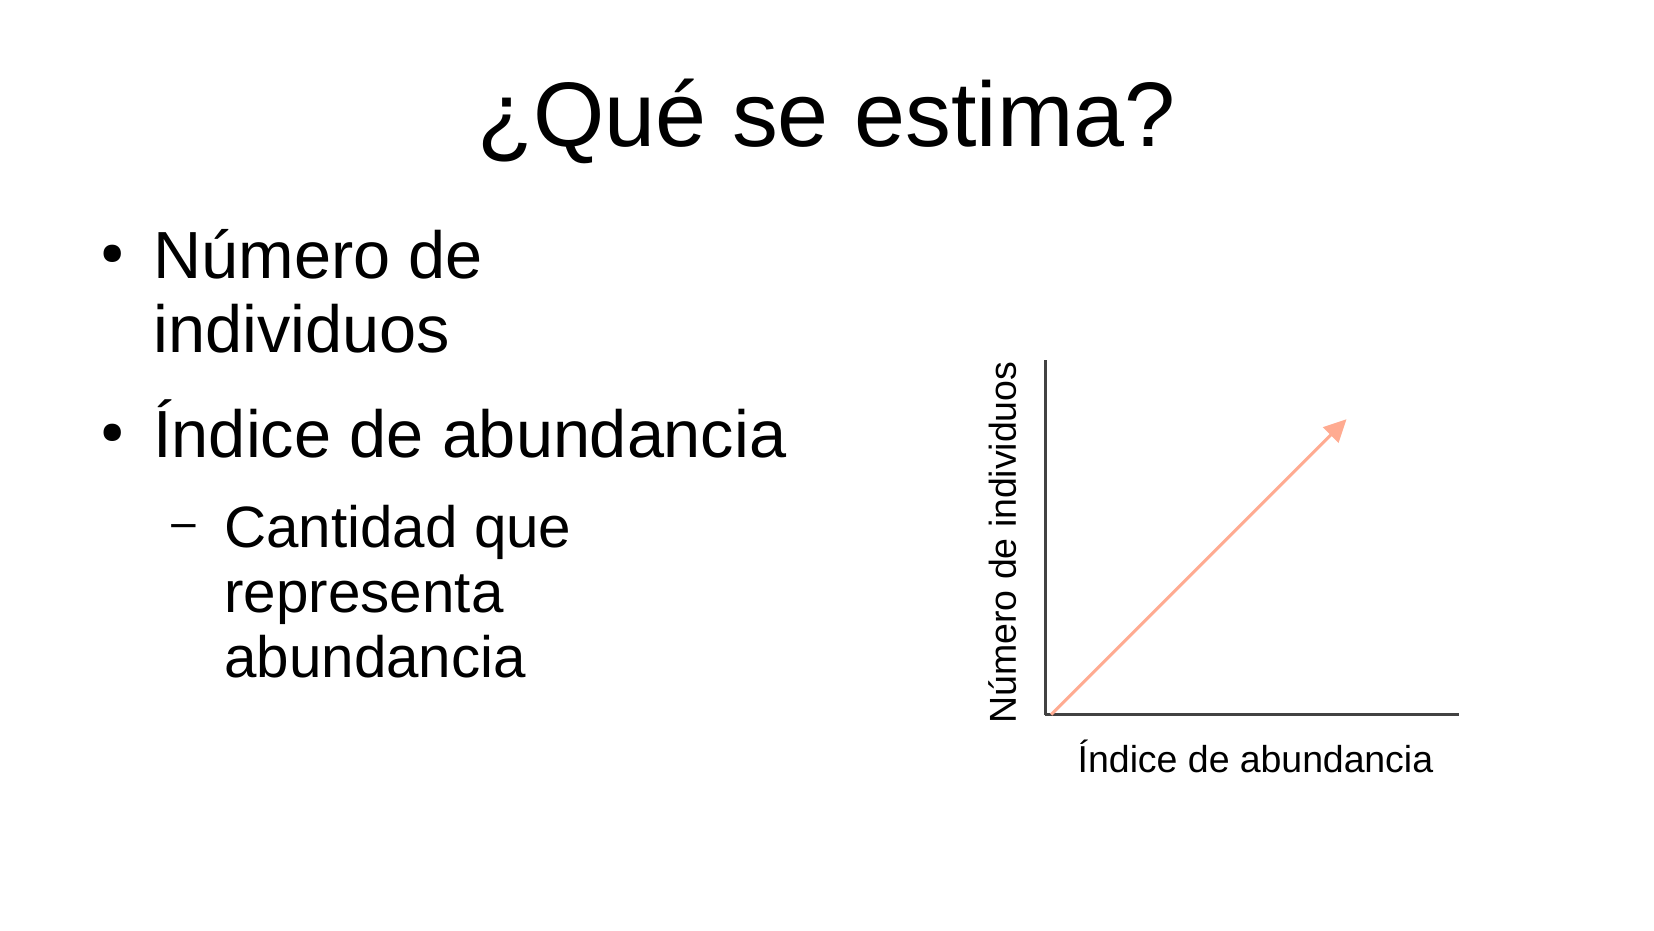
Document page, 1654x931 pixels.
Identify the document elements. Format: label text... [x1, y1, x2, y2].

title ¿Qué se estima? [82, 37, 1571, 193]
text_box Índice de abundancia [1062, 731, 1448, 789]
text_box Número de individuos [974, 347, 1032, 739]
list Número de individuos Índice de abundancia Cantidad que representa abundancia [82, 217, 798, 758]
